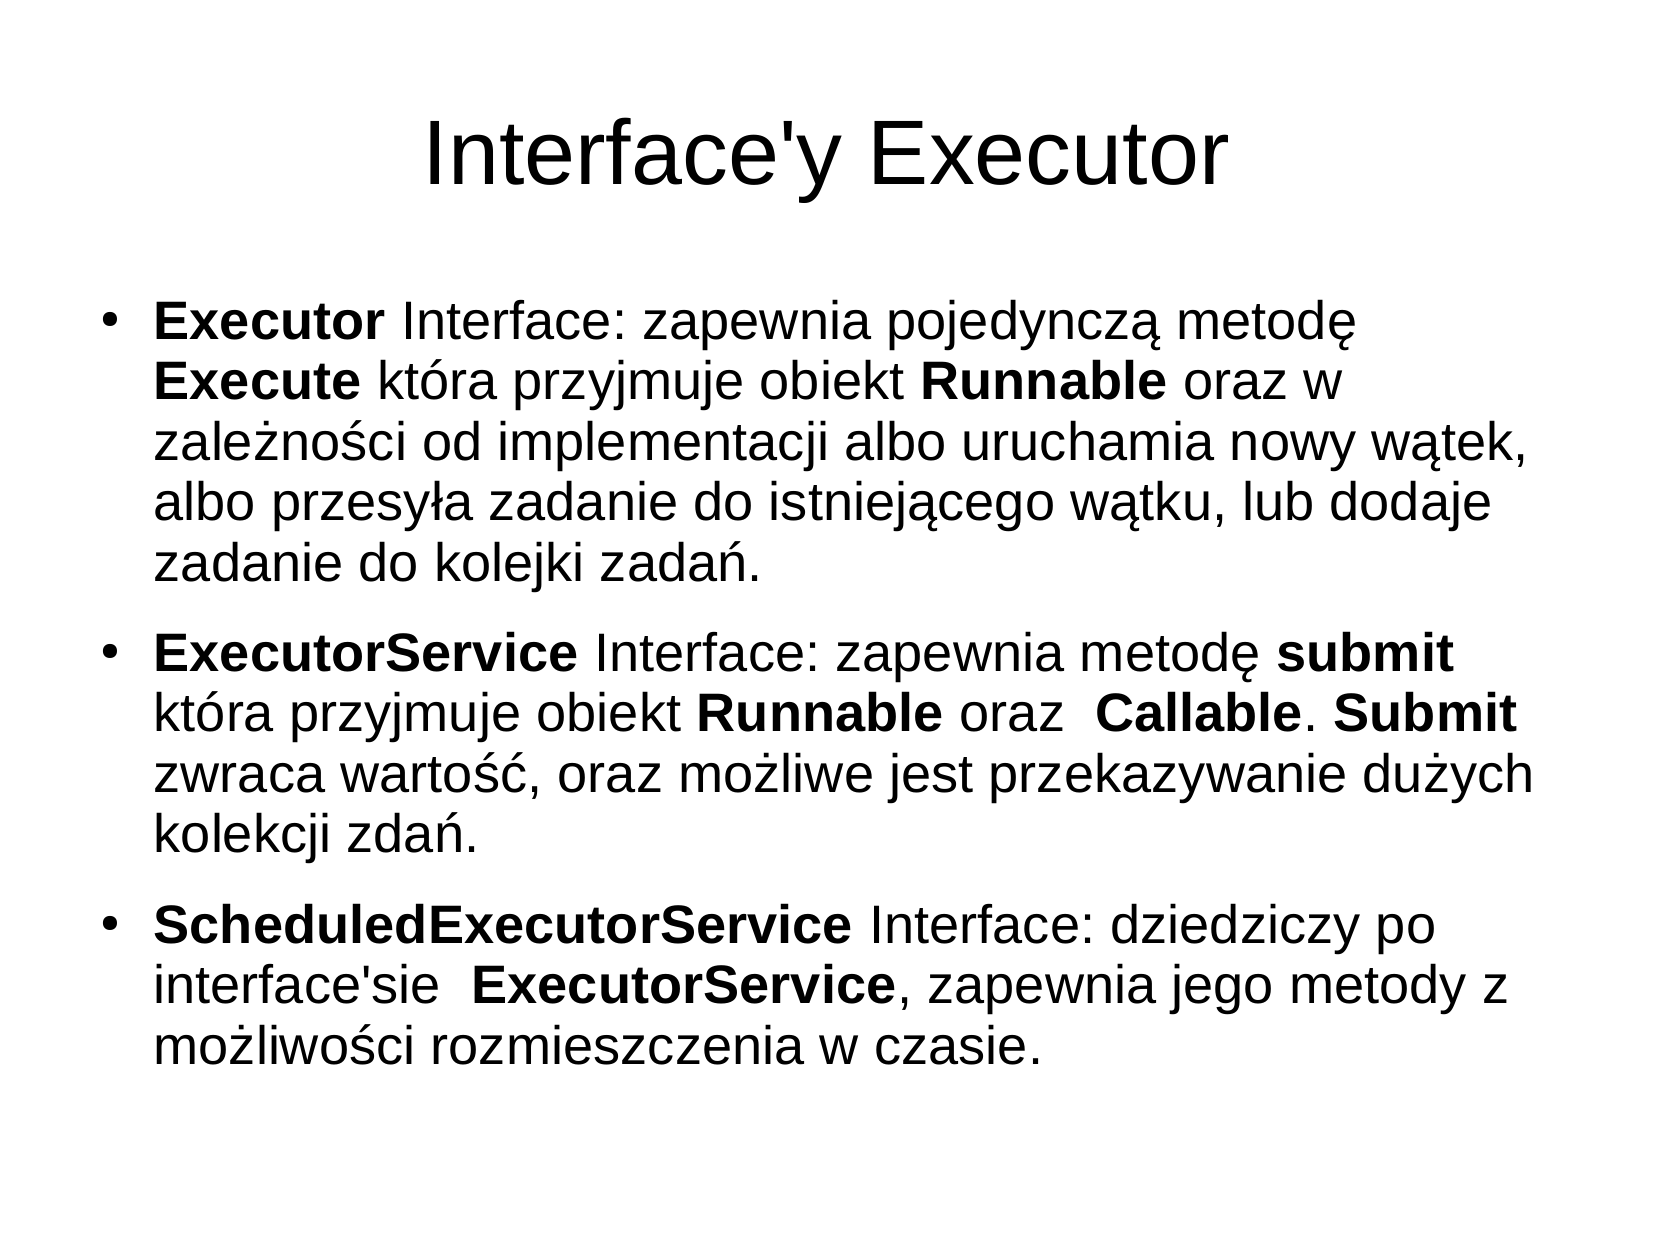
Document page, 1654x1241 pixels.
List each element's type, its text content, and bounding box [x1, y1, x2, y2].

title Interface'y Executor [82, 49, 1571, 257]
list Executor Interface: zapewnia pojedynczą metodę Execute która przyjmuje obiekt Runnable oraz w zależności od implementacji albo uruchamia nowy wątek, albo przesyła zadanie do istniejącego wątku, lub dodaje zadanie do kolejki zadań. ExecutorService Interface: zapewnia metodę submit która przyjmuje obiekt Runnable oraz Callable. Submit zwraca wartość, oraz możliwe jest przekazywanie dużych kolekcji zdań. ScheduledExecutorService Interface: dziedziczy po interface'sie ExecutorService, zapewnia jego metody z możliwości rozmieszczenia w czasie. [82, 290, 1571, 1109]
